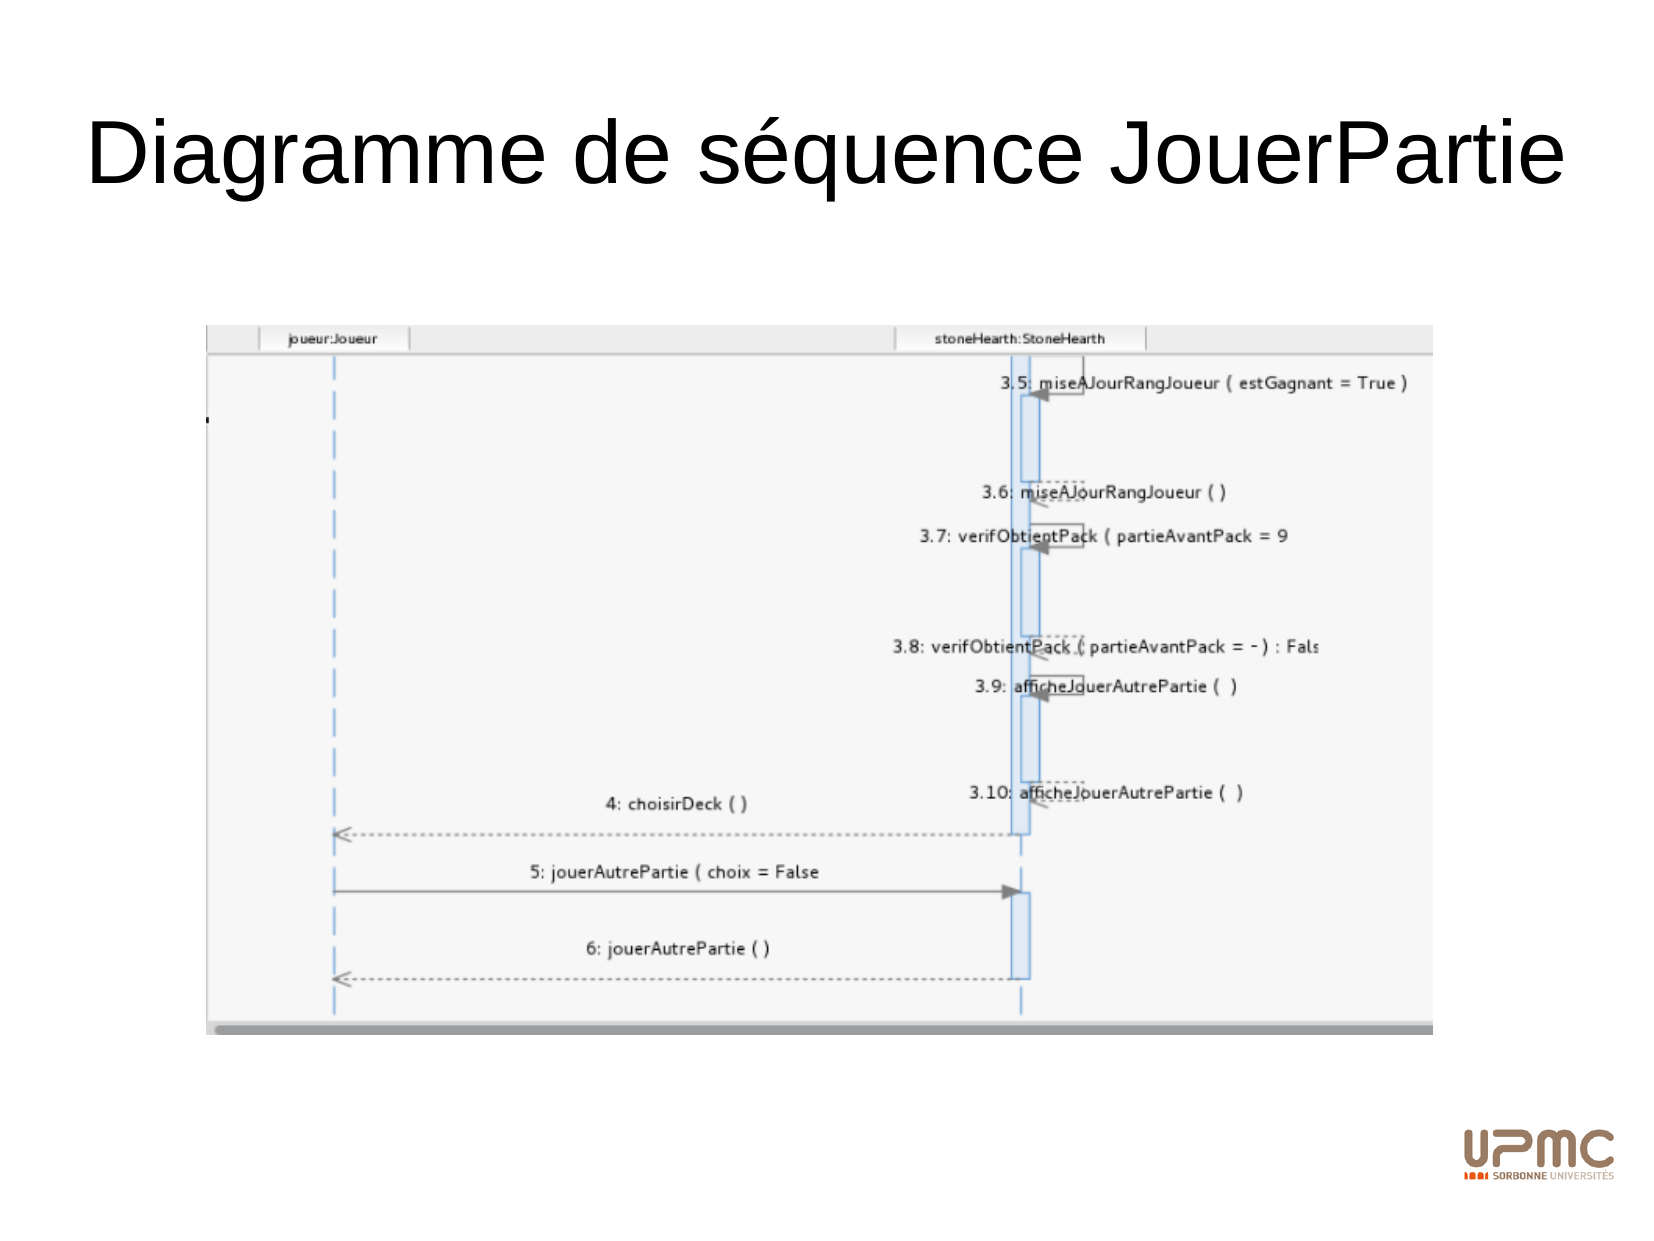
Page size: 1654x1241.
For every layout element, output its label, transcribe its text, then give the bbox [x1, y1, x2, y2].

picture [1464, 1104, 1614, 1205]
title Diagramme de séquence JouerPartie [82, 49, 1571, 257]
picture [206, 325, 1433, 1035]
